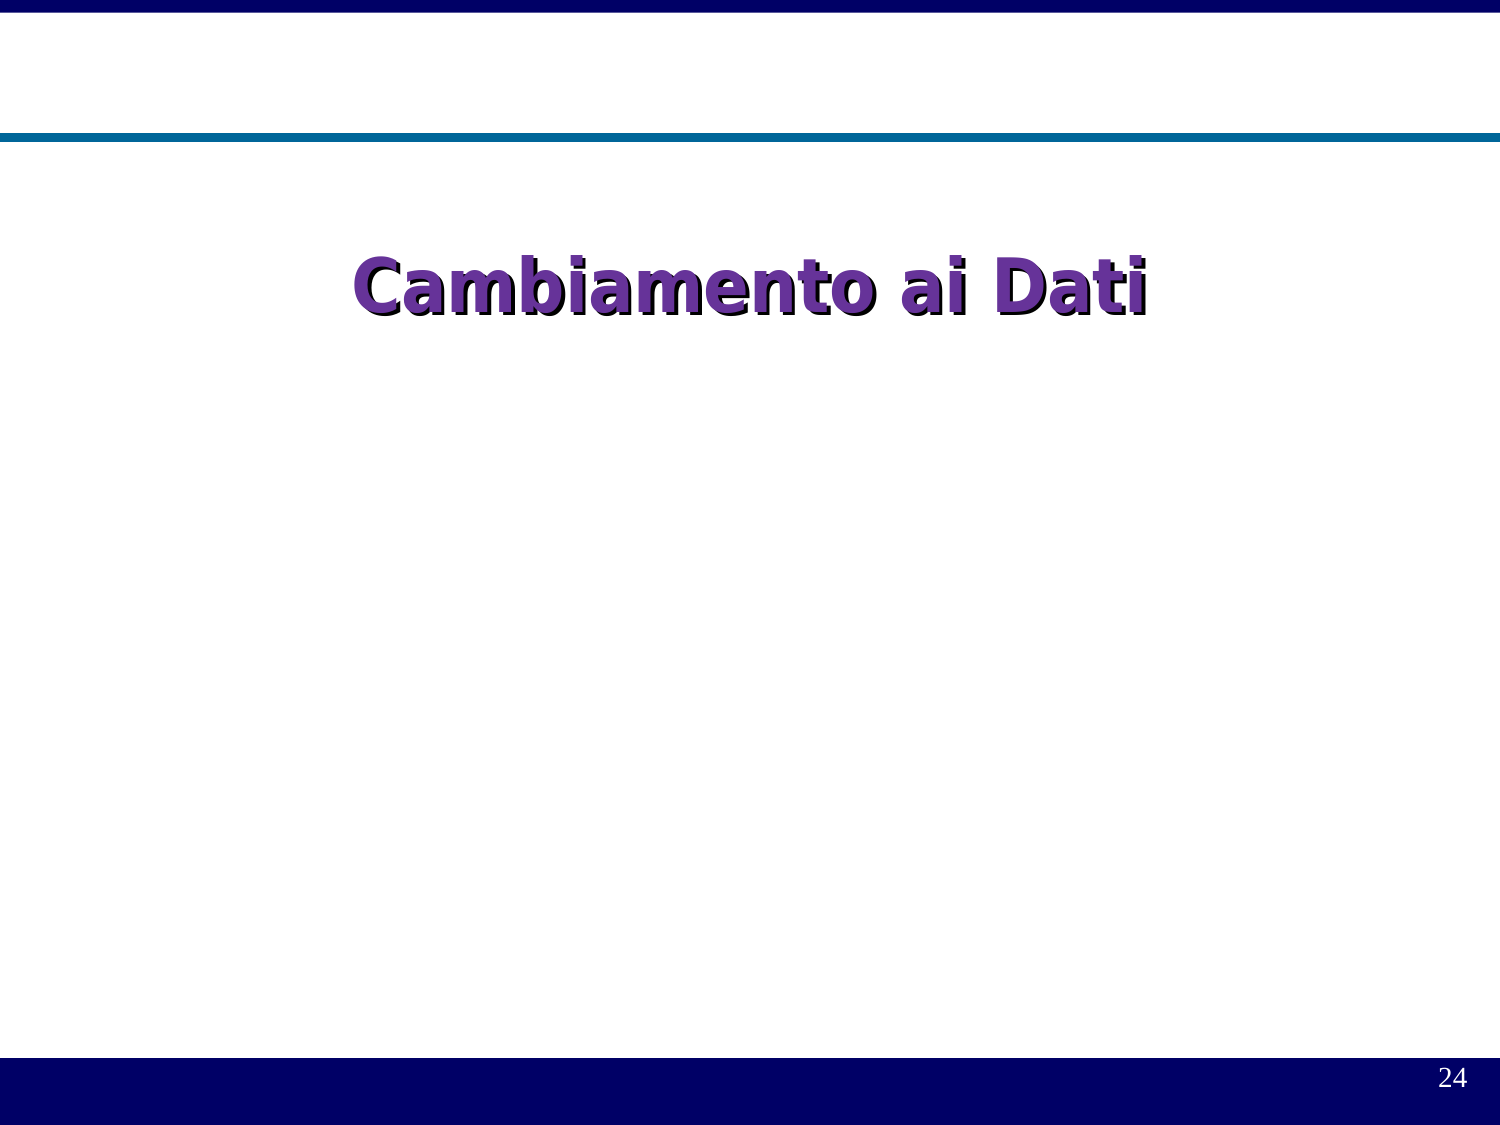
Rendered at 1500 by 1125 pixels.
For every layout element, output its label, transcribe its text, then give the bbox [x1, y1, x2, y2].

subtitle Cambiamento ai Dati [30, 0, 1471, 580]
